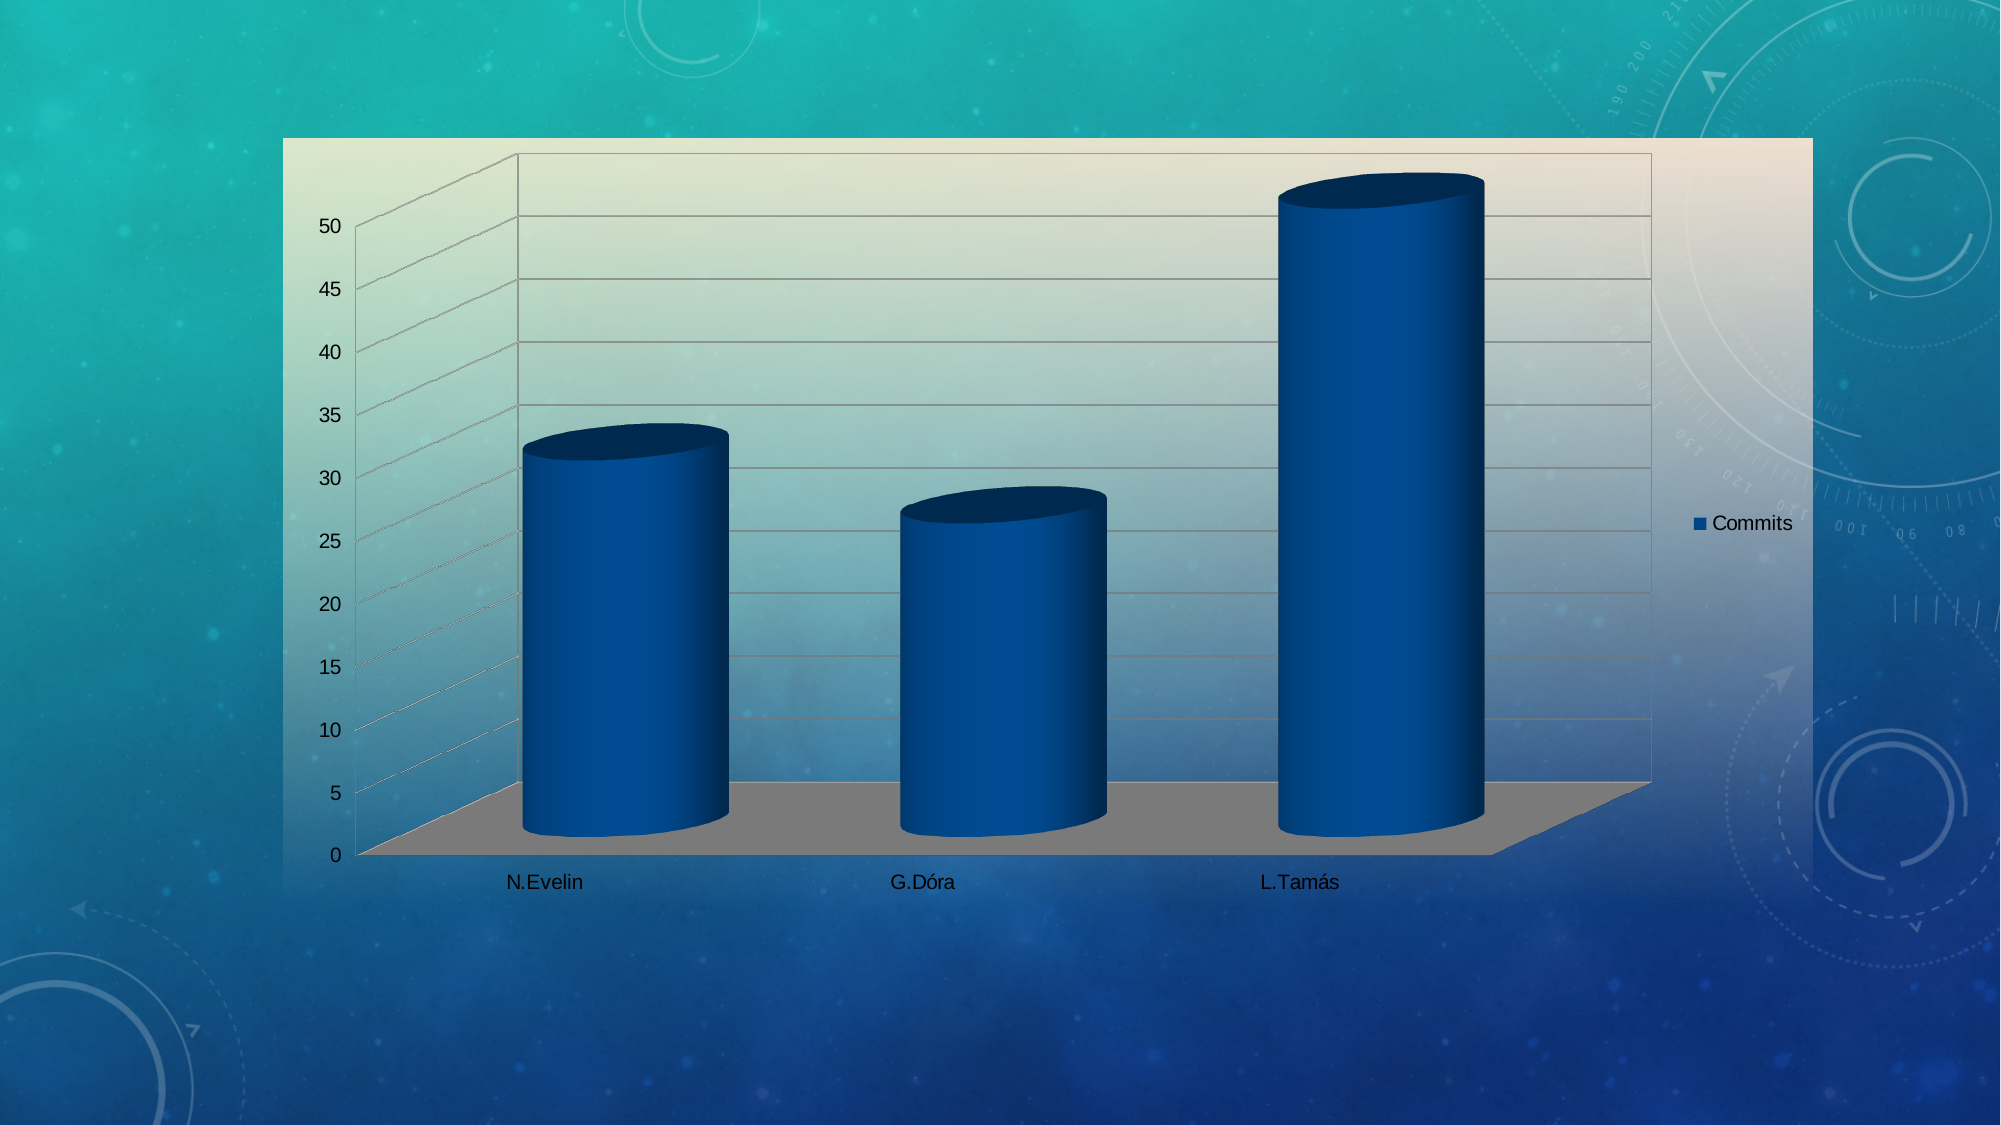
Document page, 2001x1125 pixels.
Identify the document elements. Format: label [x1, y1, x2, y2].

chart [283, 138, 1813, 910]
picture [0, 0, 2001, 1125]
